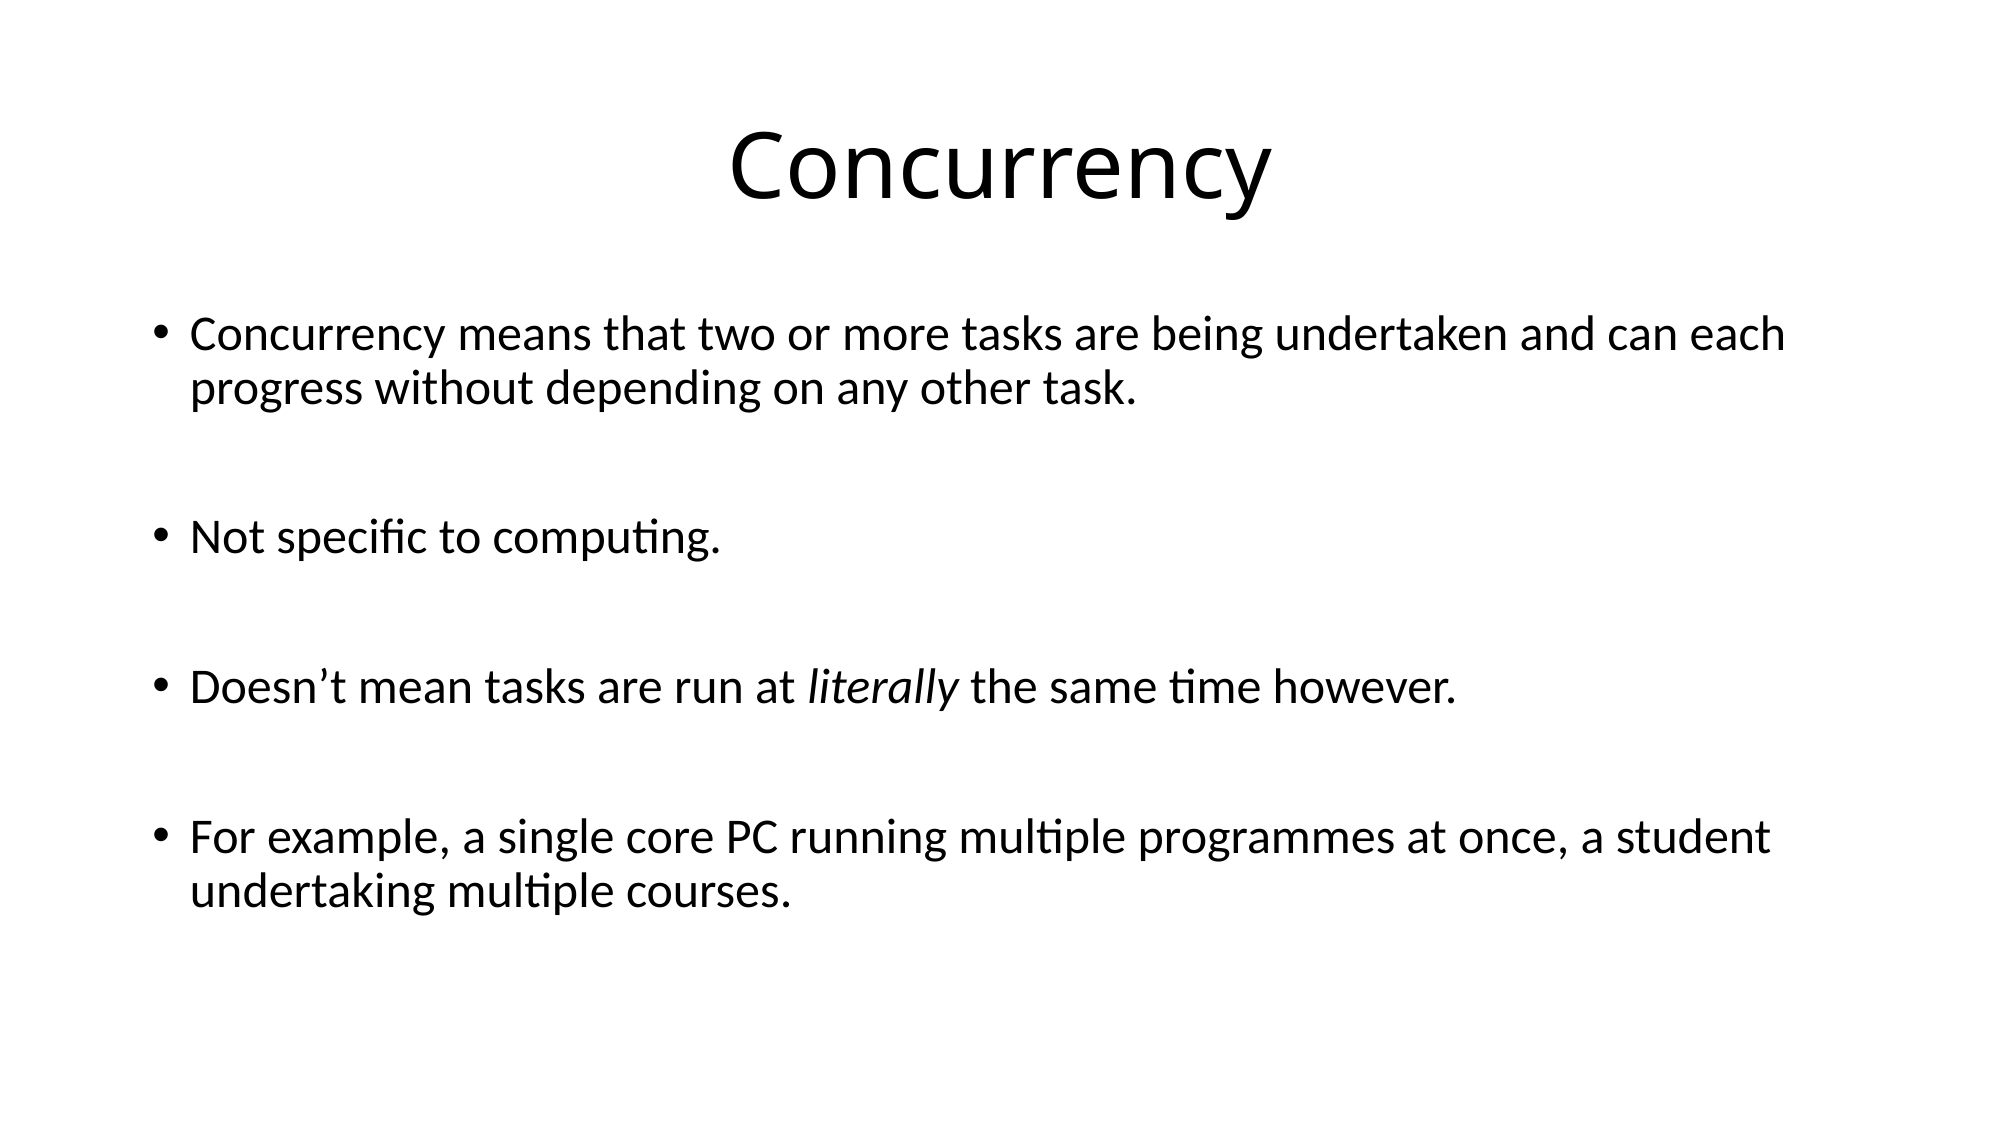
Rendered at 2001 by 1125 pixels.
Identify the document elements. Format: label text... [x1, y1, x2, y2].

title Concurrency [137, 59, 1863, 278]
list Concurrency means that two or more tasks are being undertaken and can each progress without depending on any other task. Not specific to computing. Doesn’t mean tasks are run at literally the same time however. For example, a single core PC running multiple programmes at once, a student undertaking multiple courses. [137, 299, 1863, 1014]
